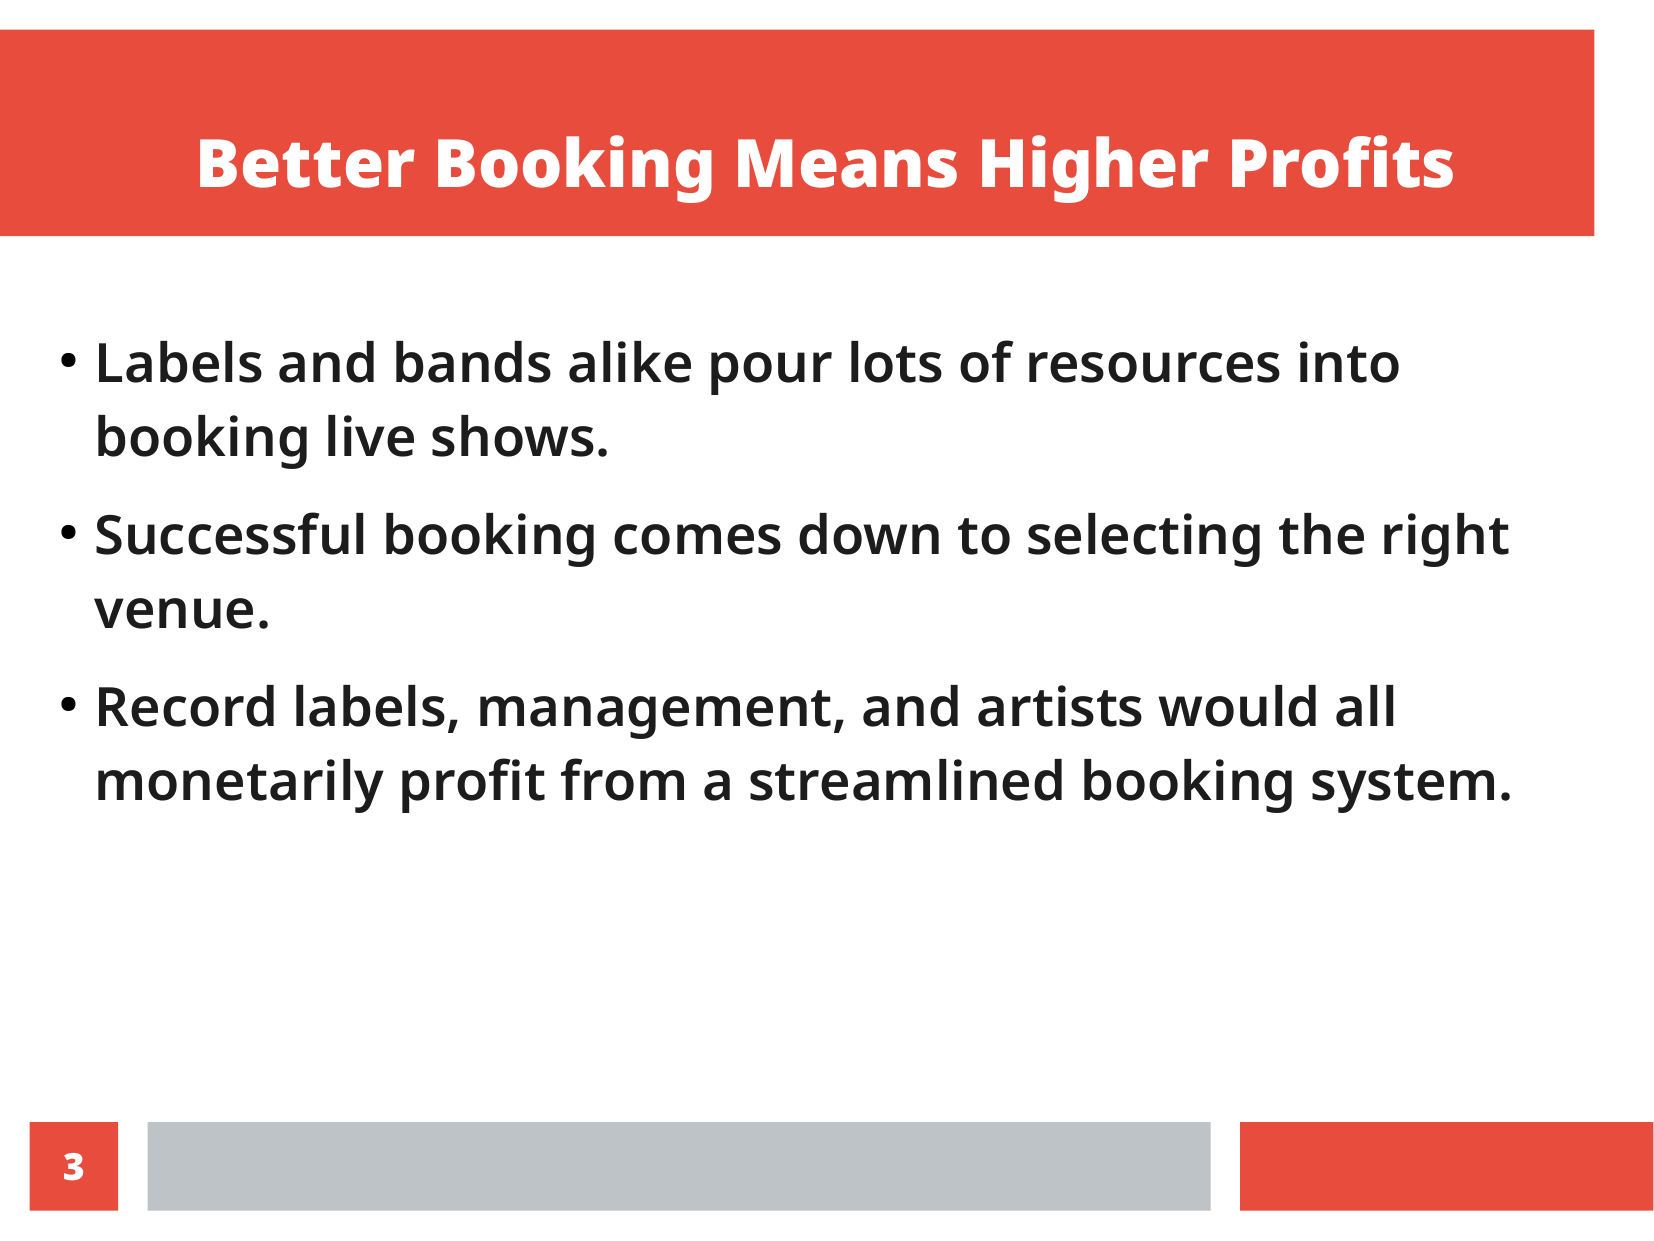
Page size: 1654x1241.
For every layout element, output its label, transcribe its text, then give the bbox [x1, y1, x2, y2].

list Labels and bands alike pour lots of resources into booking live shows. Successful booking comes down to selecting the right venue. Record labels, management, and artists would all monetarily profit from a streamlined booking system. [59, 324, 1565, 1093]
title Better Booking Means Higher Profits [59, 59, 1595, 207]
